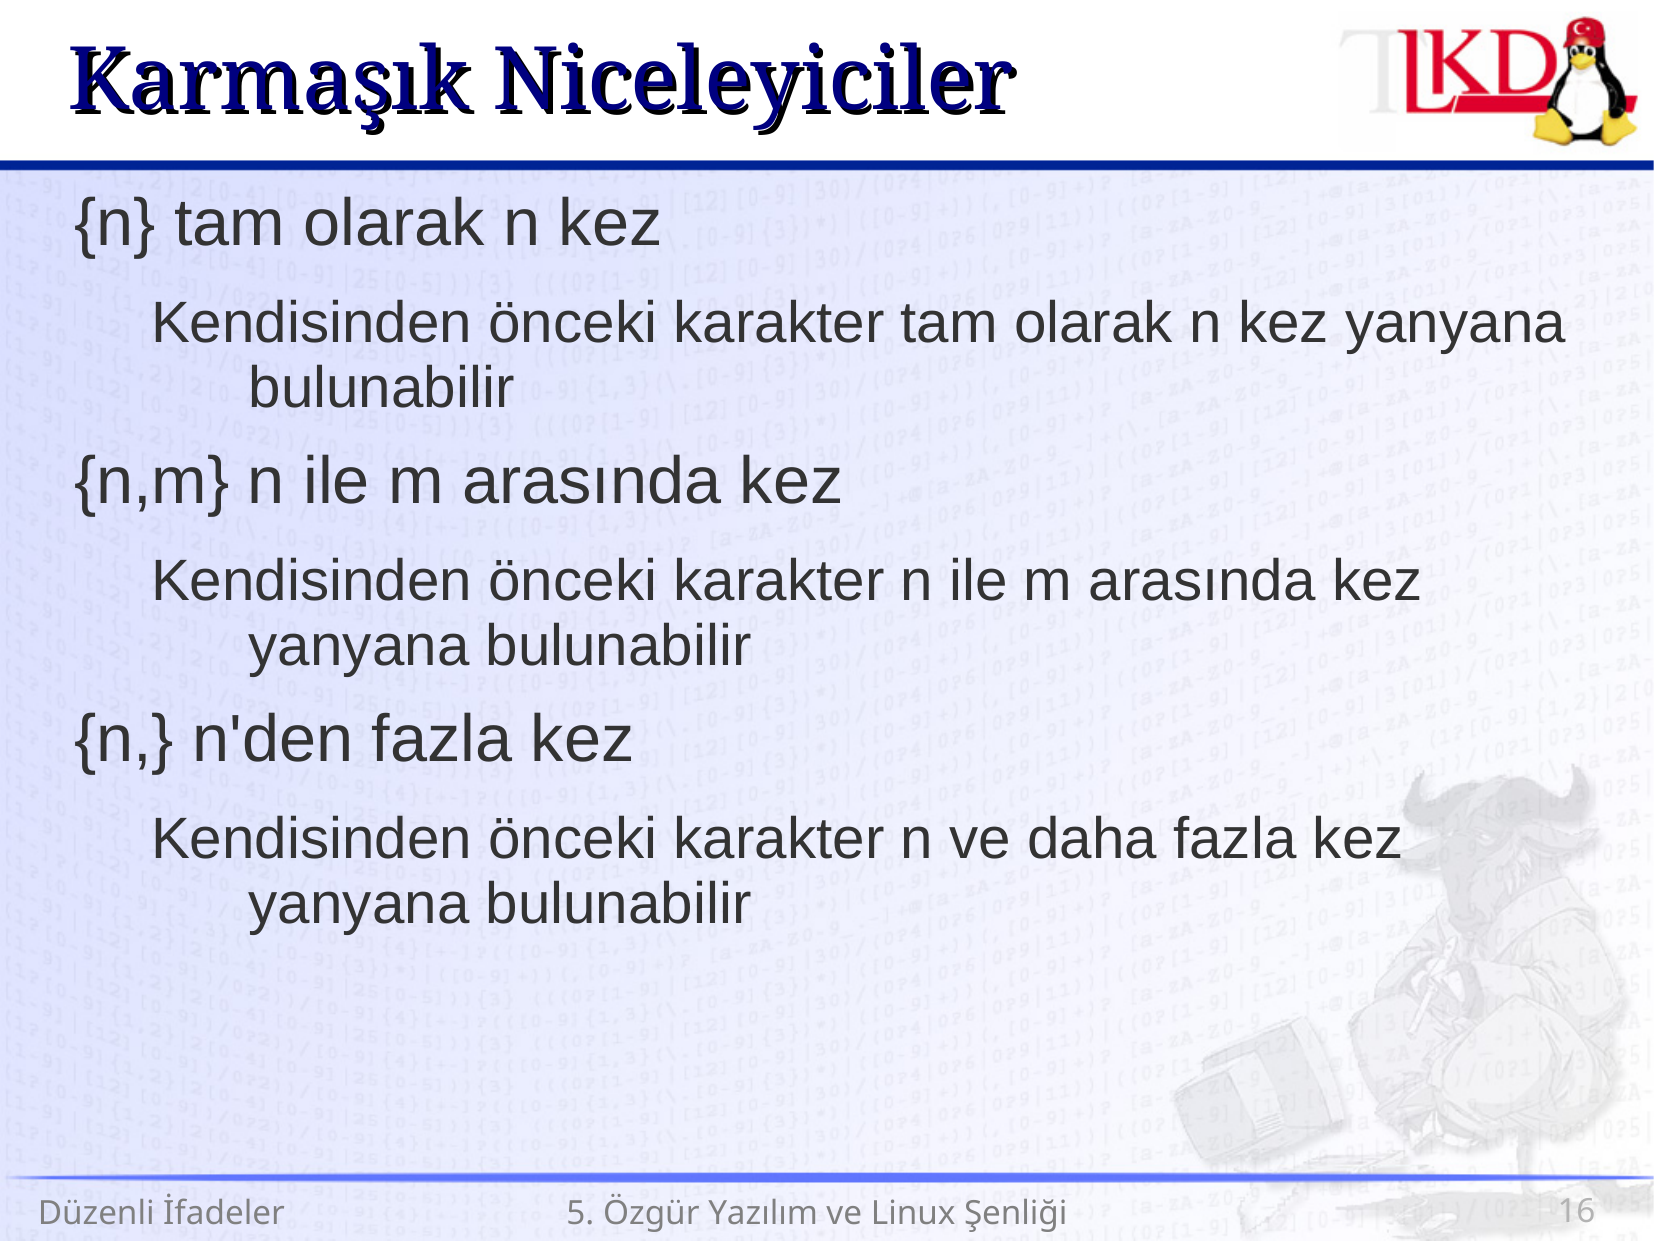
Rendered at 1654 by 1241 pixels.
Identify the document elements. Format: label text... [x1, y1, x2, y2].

picture [0, 0, 1654, 1241]
title Karmaşık Niceleyiciler [67, 13, 1399, 138]
list {n} tam olarak n kez Kendisinden önceki karakter tam olarak n kez yanyana bulunabilir {n,m} n ile m arasında kez Kendisinden önceki karakter n ile m arasında kez yanyana bulunabilir {n,} n'den fazla kez Kendisinden önceki karakter n ve daha fazla kez yanyana bulunabilir [56, 185, 1595, 1127]
